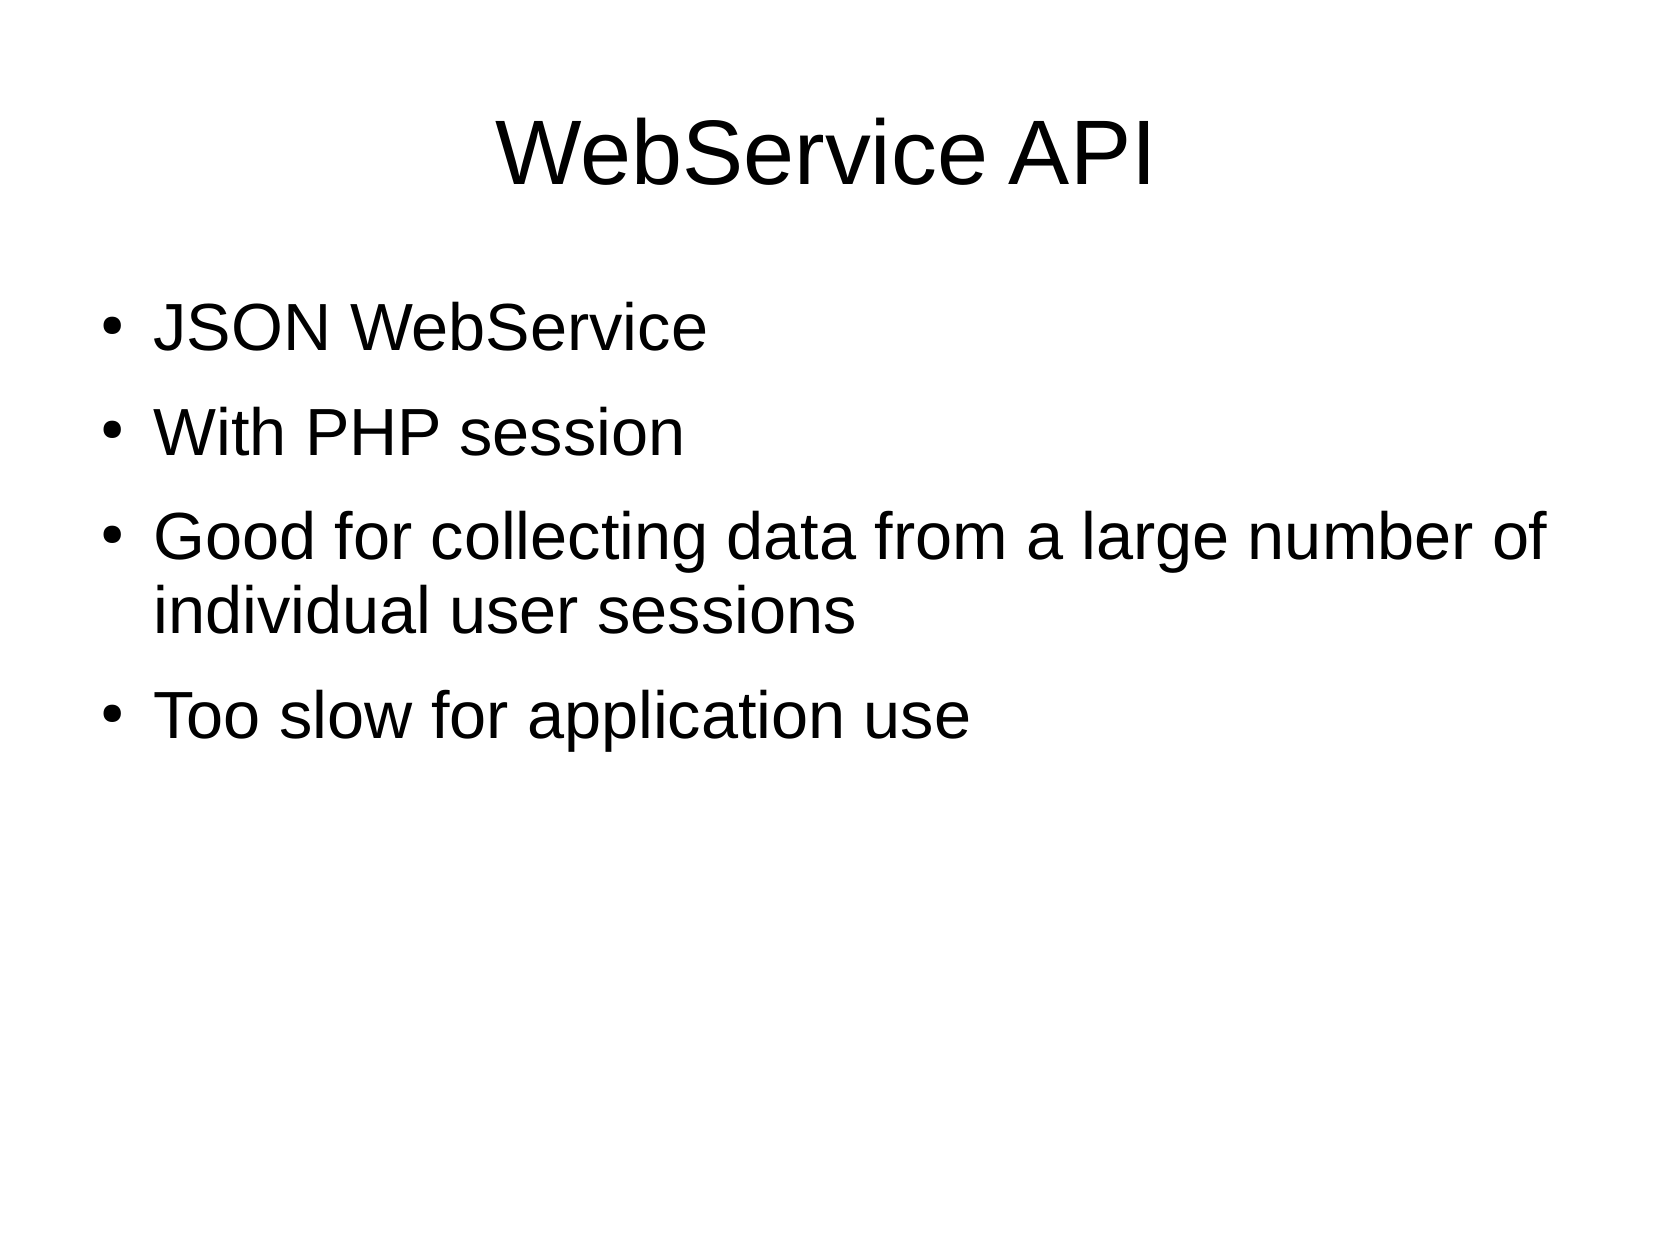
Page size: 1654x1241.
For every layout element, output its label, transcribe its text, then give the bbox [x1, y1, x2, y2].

title WebService API [82, 49, 1571, 257]
list JSON WebService With PHP session Good for collecting data from a large number of individual user sessions Too slow for application use [82, 290, 1571, 1010]
